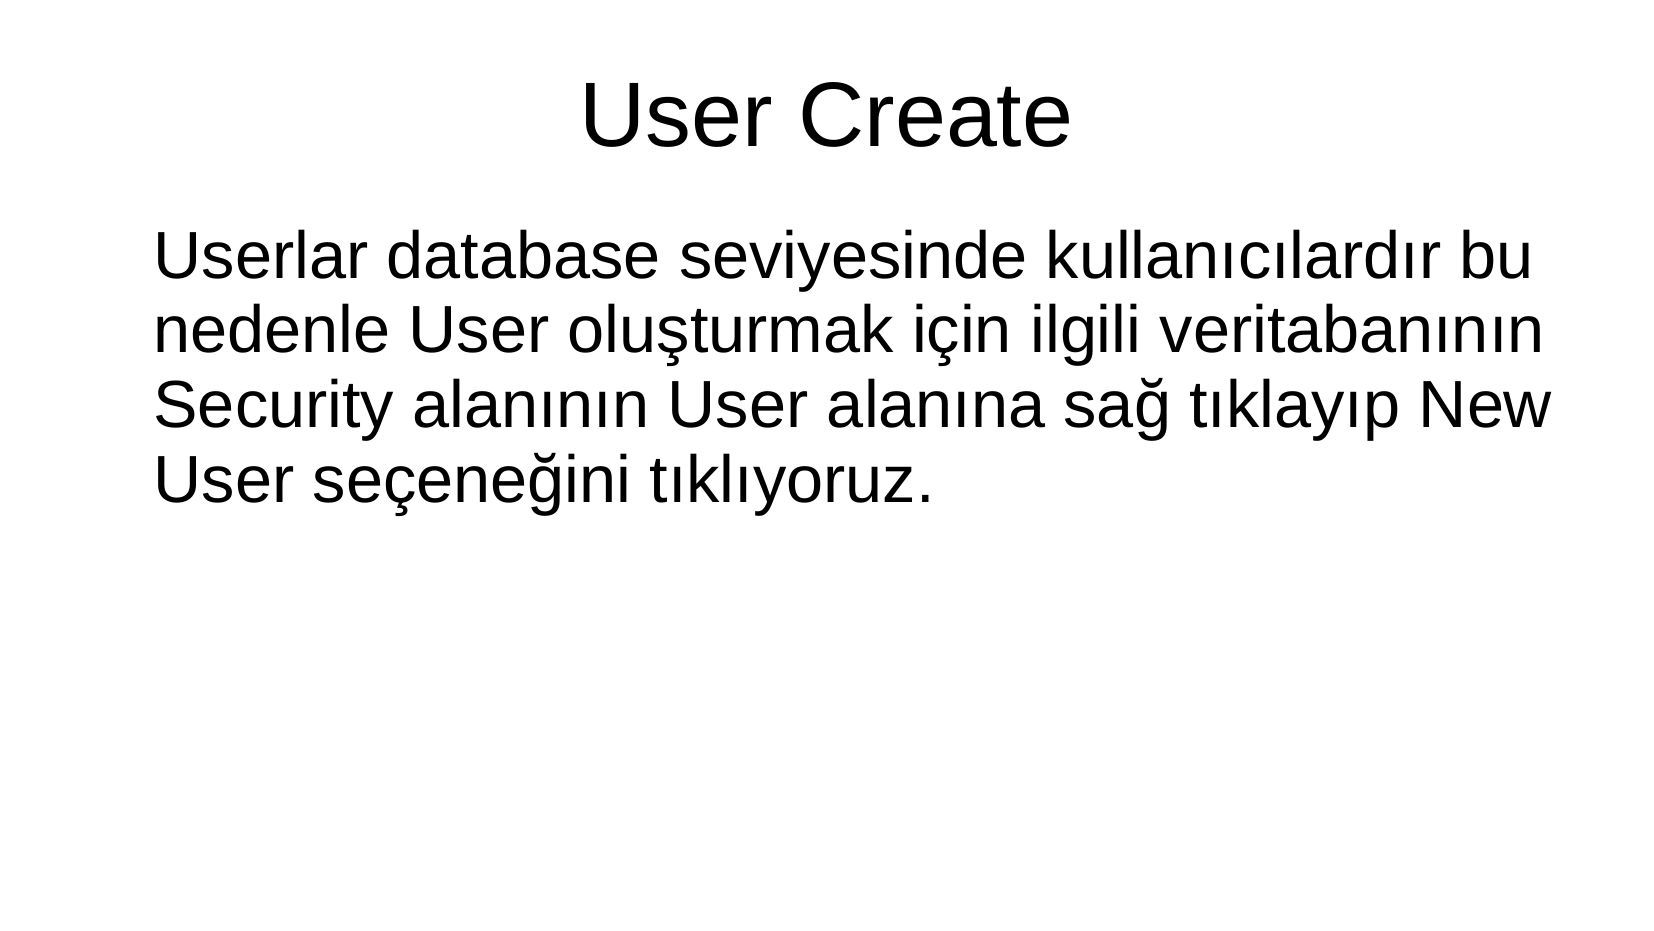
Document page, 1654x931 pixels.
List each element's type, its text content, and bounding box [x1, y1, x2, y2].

list Userlar database seviyesinde kullanıcılardır bu nedenle User oluşturmak için ilgili veritabanının Security alanının User alanına sağ tıklayıp New User seçeneğini tıklıyoruz. [82, 217, 1571, 758]
title User Create [82, 37, 1571, 193]
